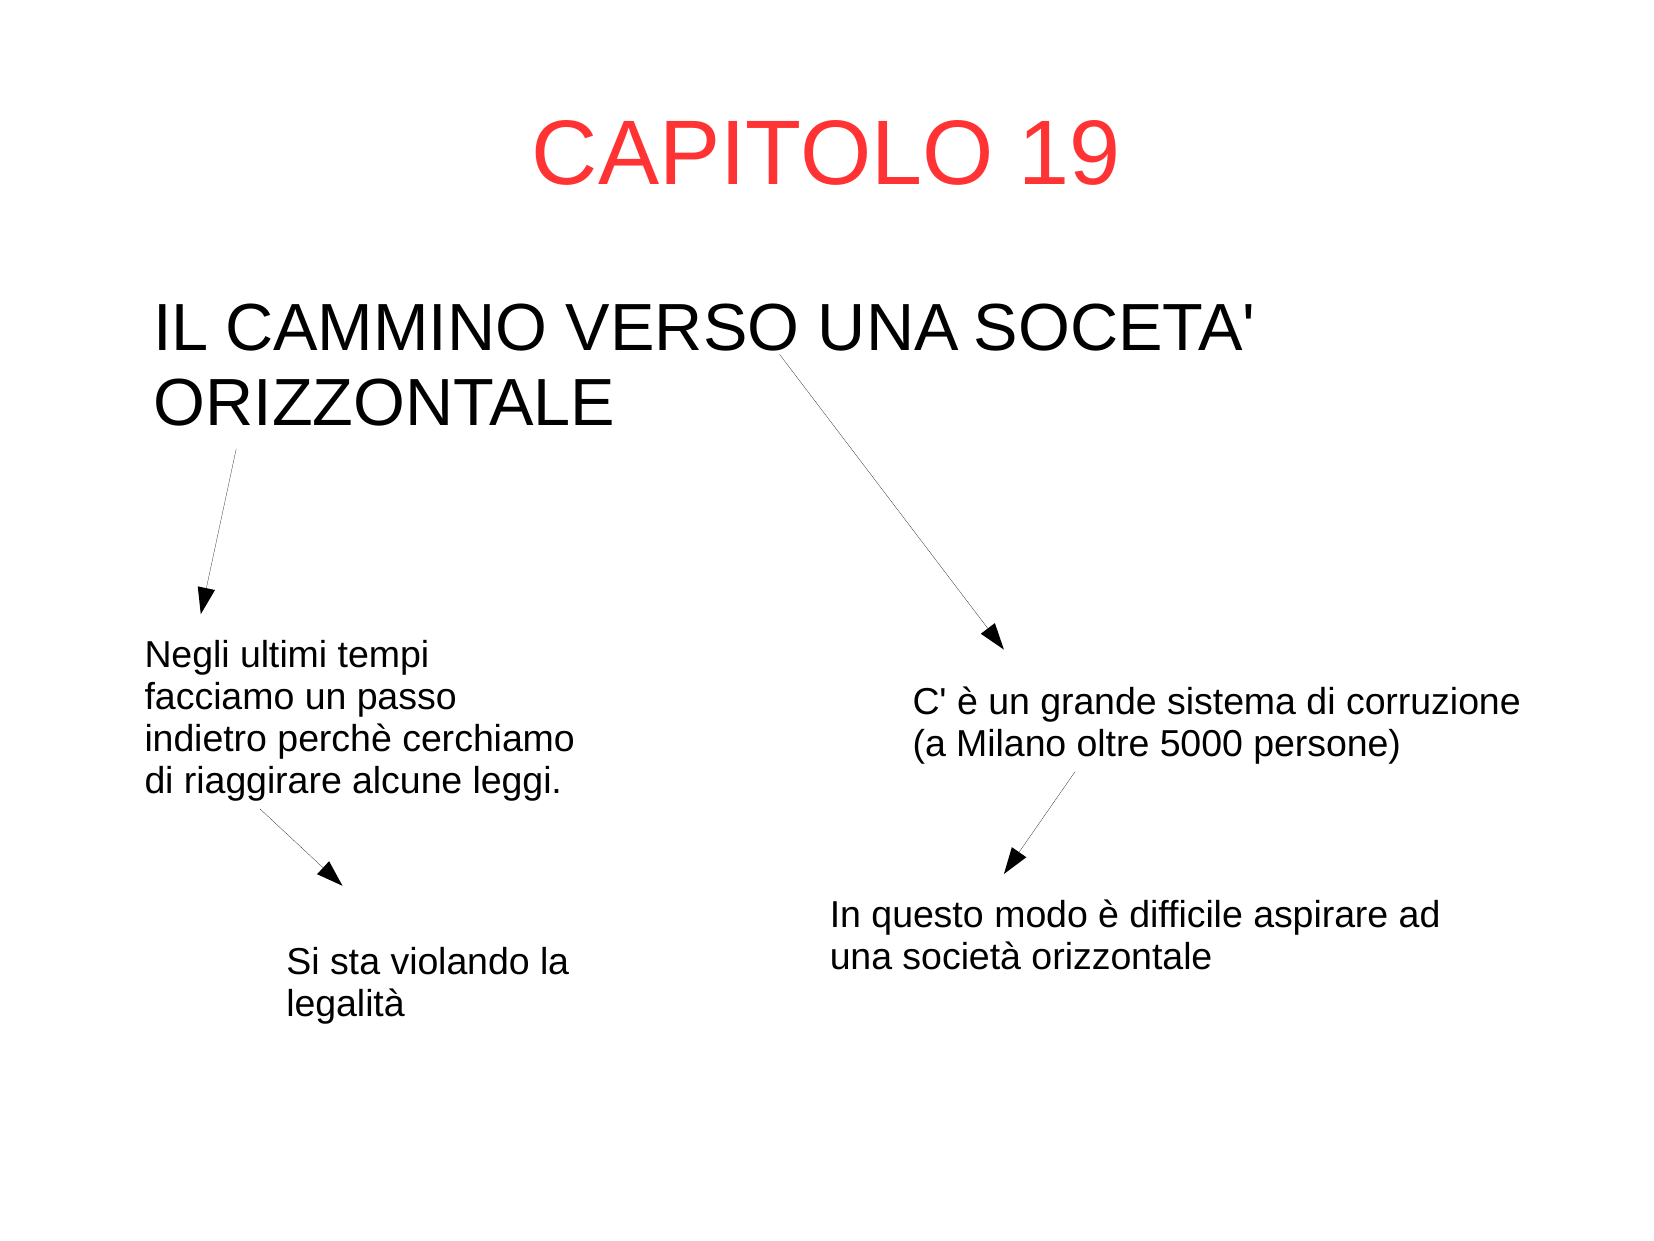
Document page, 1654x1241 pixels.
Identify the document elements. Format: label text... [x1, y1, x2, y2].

text_box Negli ultimi tempi facciamo un passo indietro perchè cerchiamo di riaggirare alcune leggi. [129, 625, 591, 809]
text_box Si sta violando la legalità [271, 933, 662, 1032]
text_box C' è un grande sistema di corruzione (a Milano oltre 5000 persone) [897, 673, 1571, 773]
title CAPITOLO 19 [82, 49, 1571, 257]
text_box In questo modo è difficile aspirare ad una società orizzontale [814, 885, 1489, 985]
list IL CAMMINO VERSO UNA SOCETA' ORIZZONTALE [82, 290, 1571, 1010]
